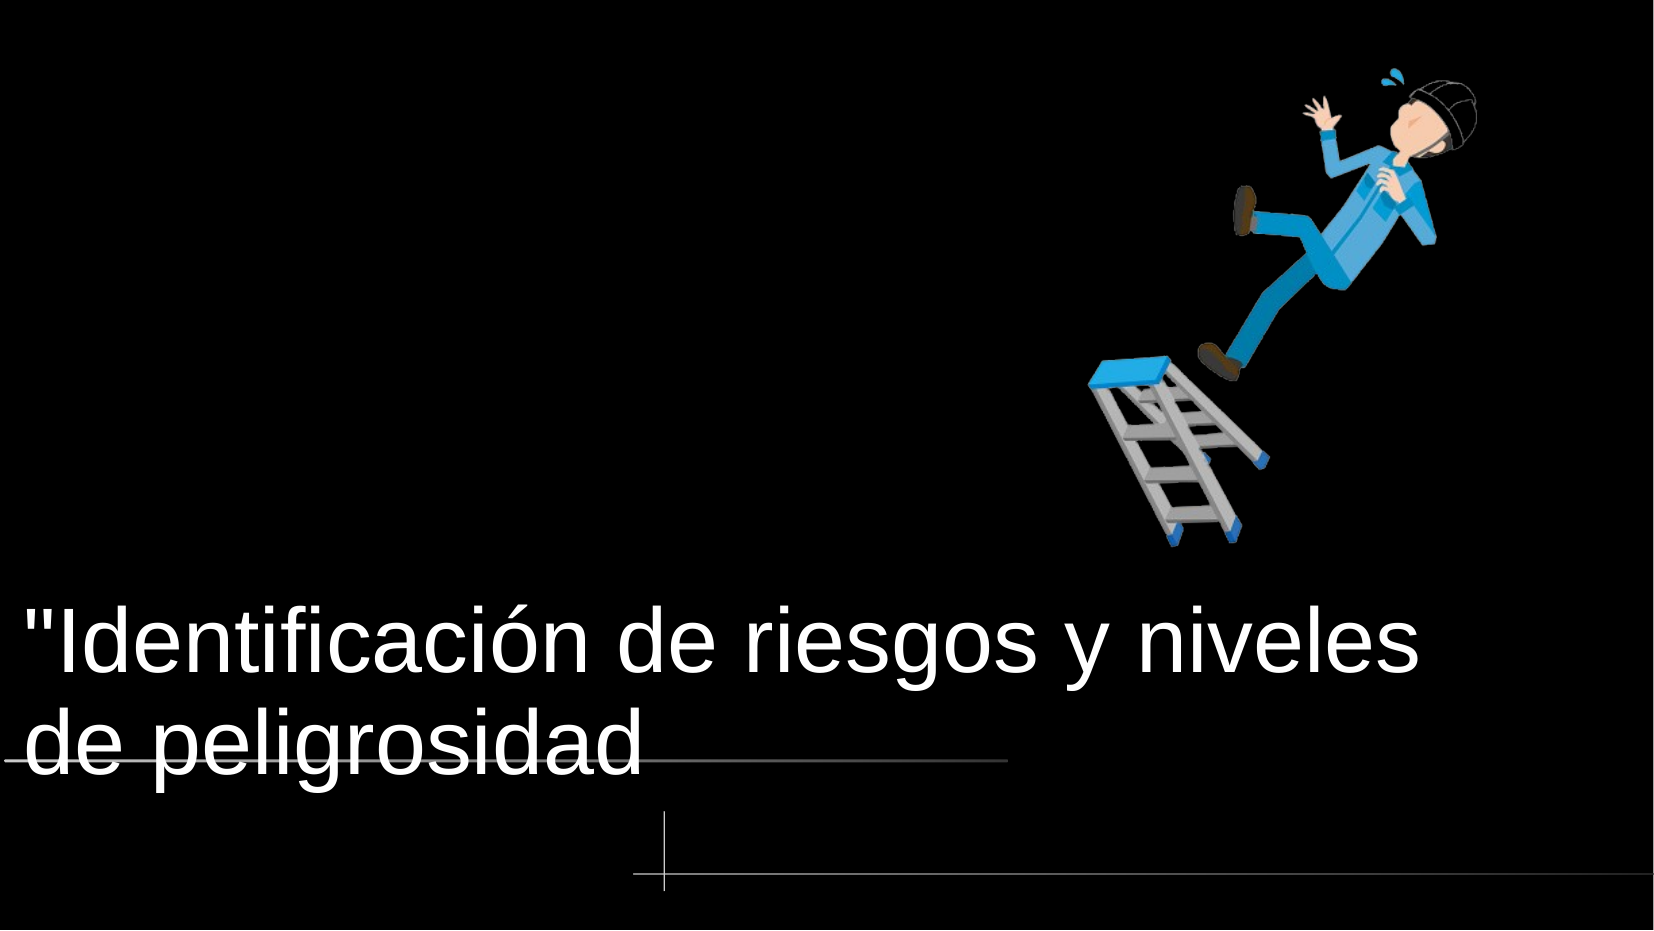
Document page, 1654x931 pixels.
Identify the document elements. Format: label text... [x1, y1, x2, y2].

picture [1003, 29, 1565, 591]
title "Identificación de riesgos y niveles de peligrosidad [23, 589, 1501, 795]
